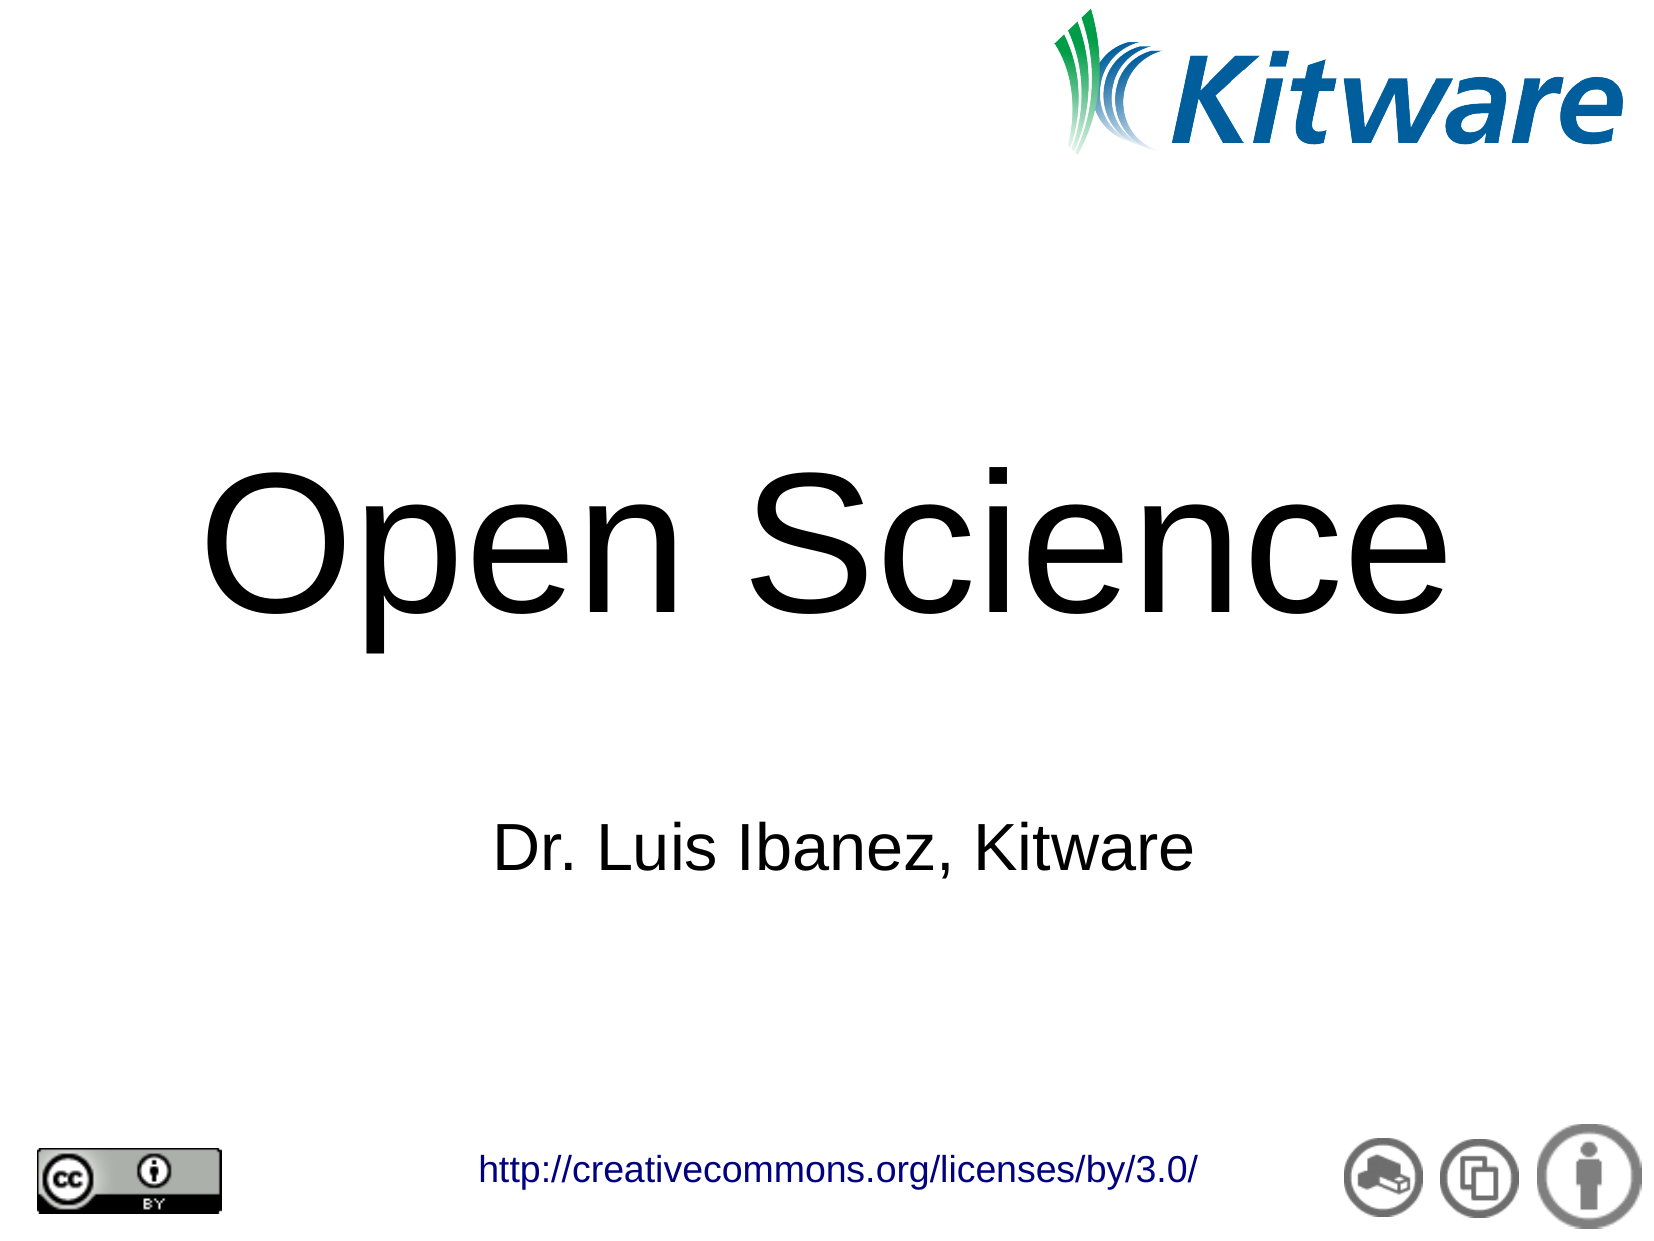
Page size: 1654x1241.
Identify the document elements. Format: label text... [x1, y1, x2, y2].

title Open Science [82, 430, 1571, 655]
picture [37, 1148, 222, 1214]
picture [1054, 8, 1623, 155]
picture [1537, 1124, 1642, 1230]
picture [1344, 1138, 1423, 1217]
subtitle Dr. Luis Ibanez, Kitware [82, 746, 1571, 948]
picture [1440, 1139, 1519, 1218]
text_box http://creativecommons.org/licenses/by/3.0/ [442, 1141, 1246, 1198]
